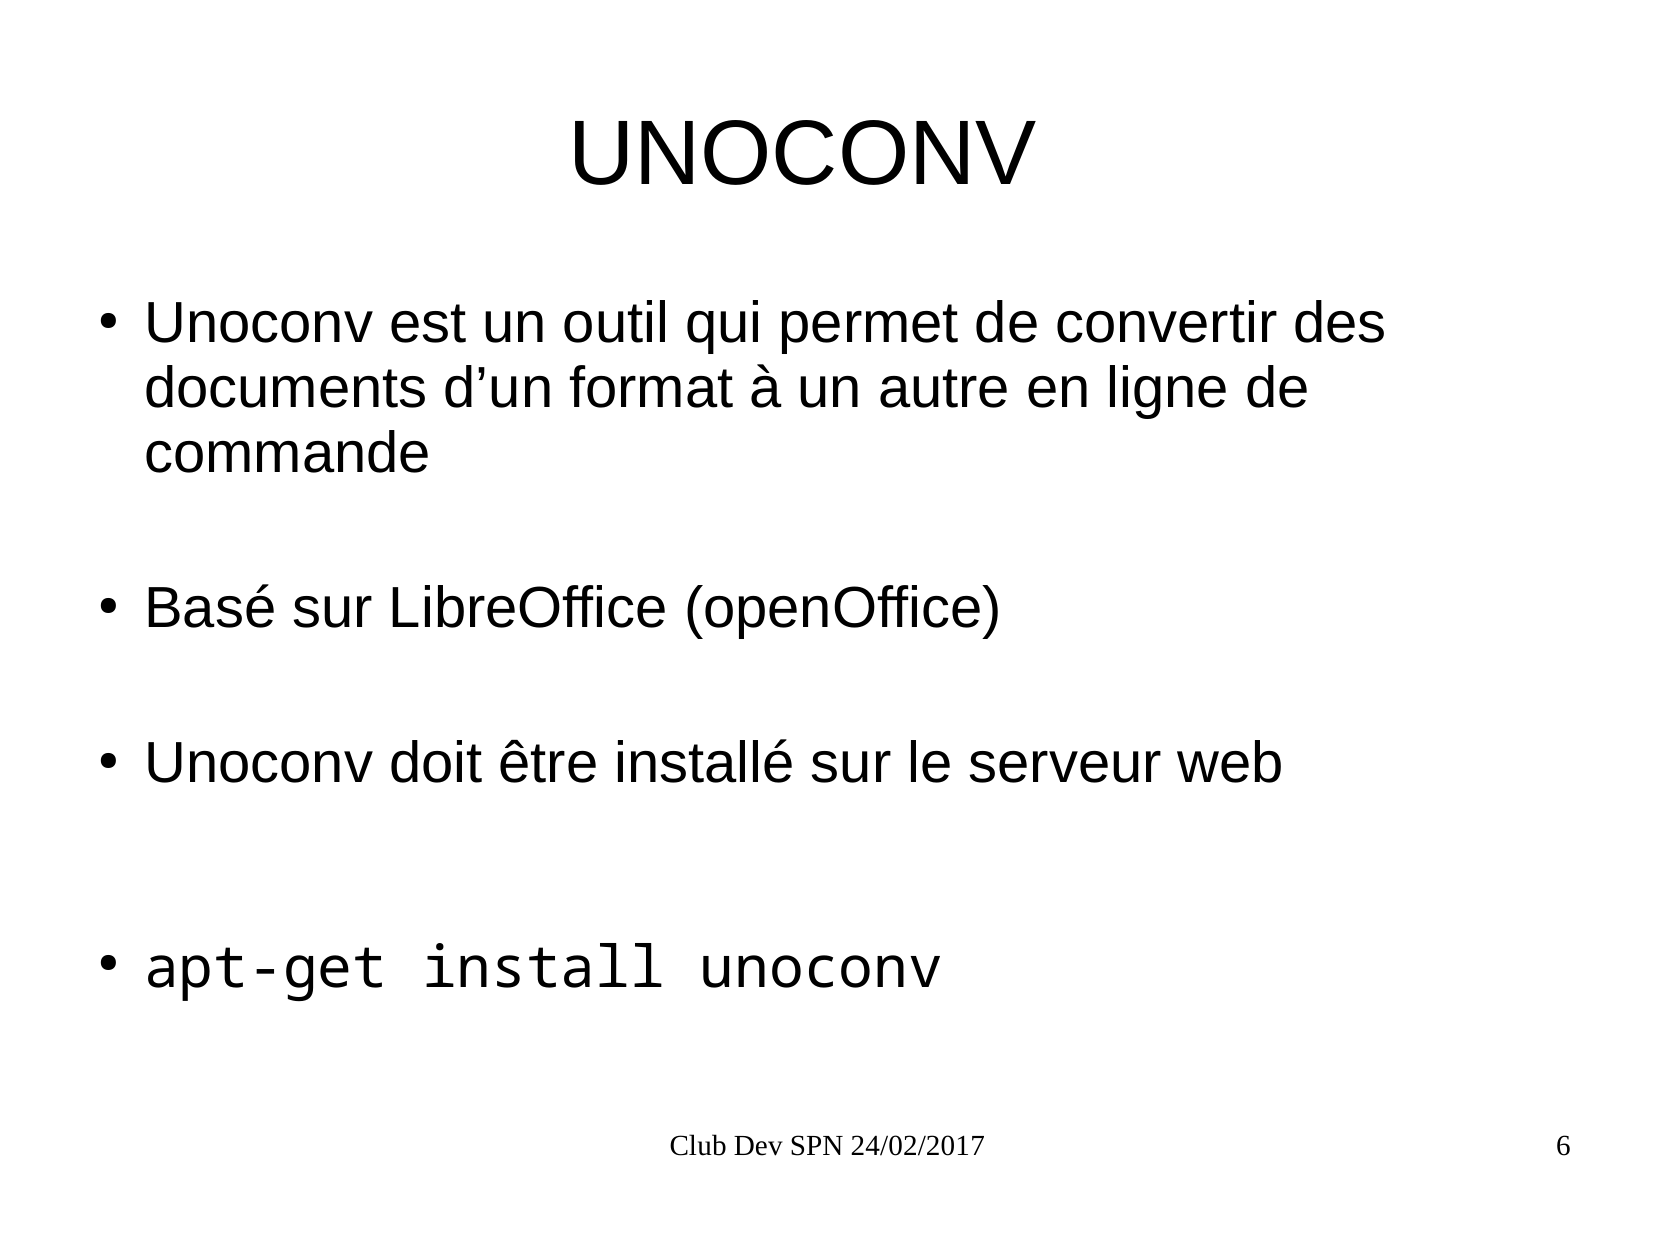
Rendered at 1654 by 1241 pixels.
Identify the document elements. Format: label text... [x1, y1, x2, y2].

title UNOCONV [82, 49, 1571, 257]
list Unoconv est un outil qui permet de convertir des documents d’un format à un autre en ligne de commande Basé sur LibreOffice (openOffice) Unoconv doit être installé sur le serveur web apt-get install unoconv [82, 290, 1571, 1010]
